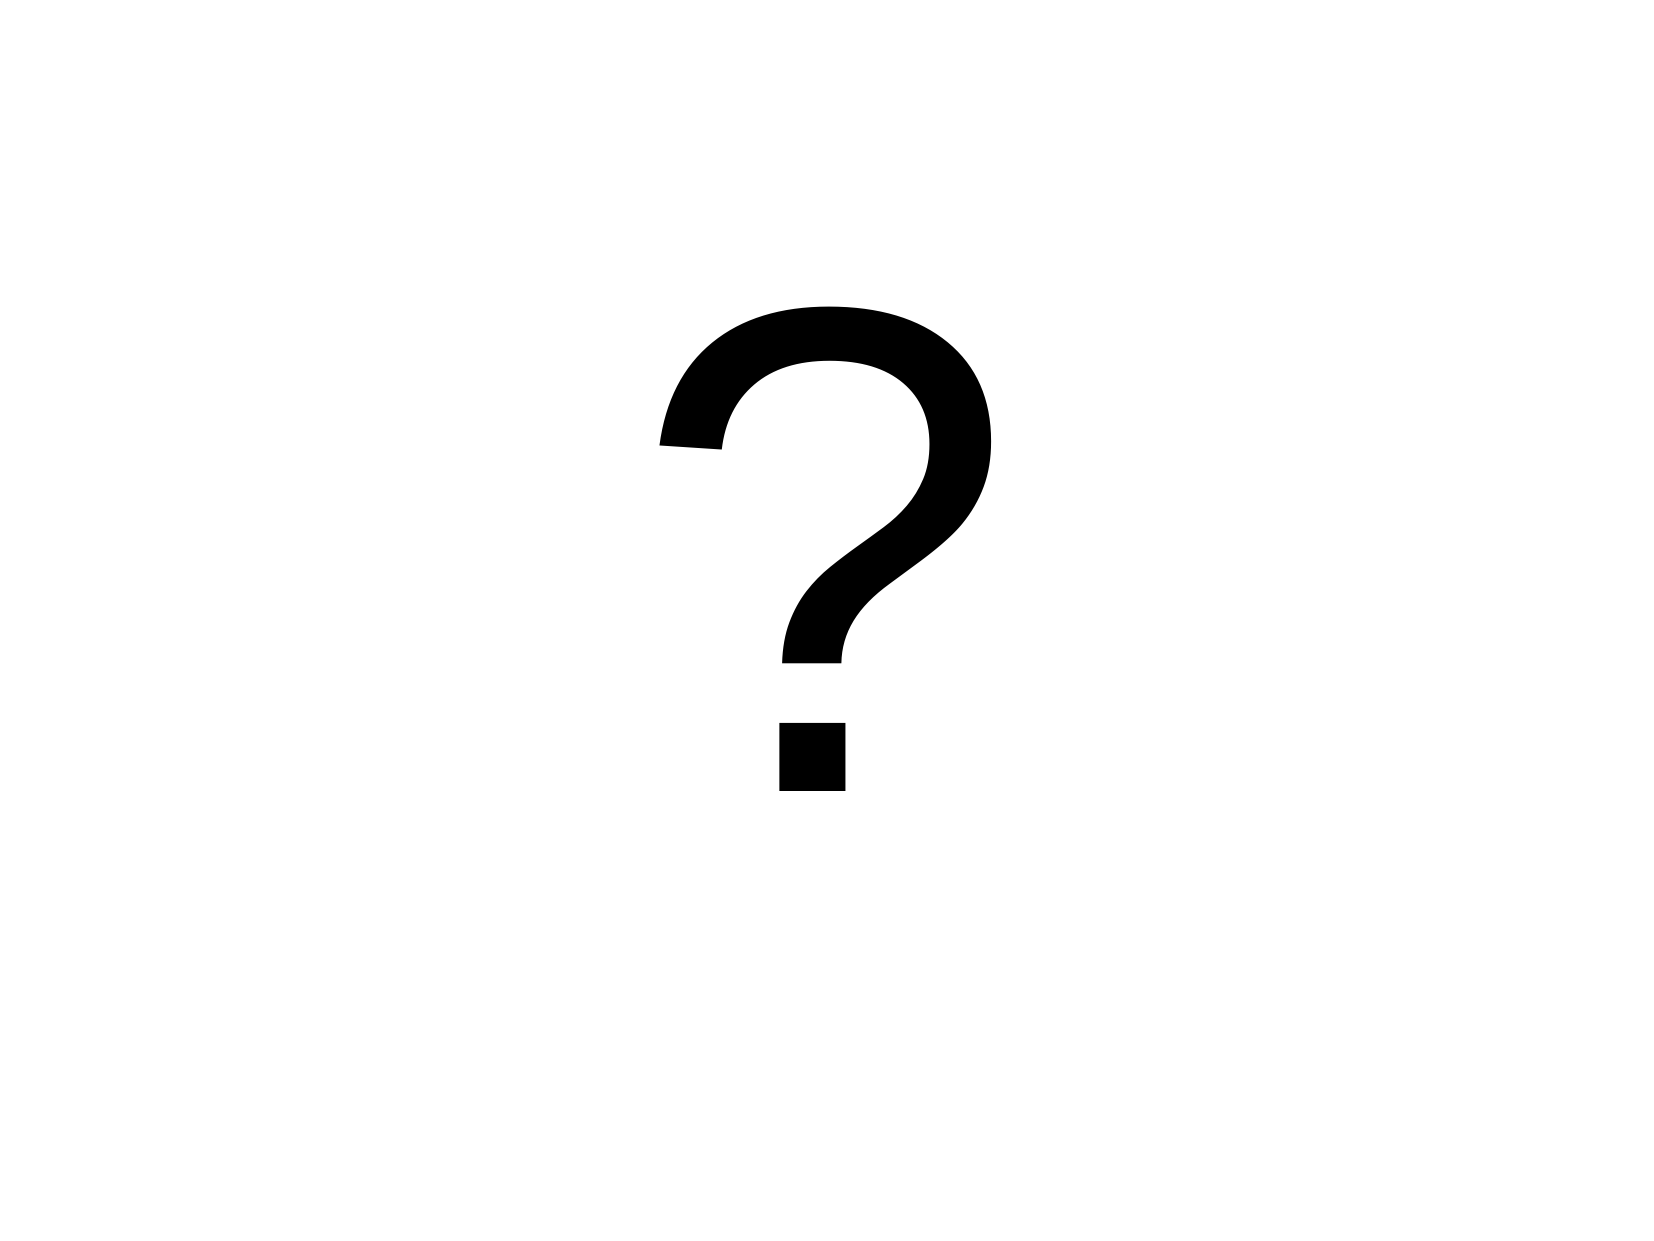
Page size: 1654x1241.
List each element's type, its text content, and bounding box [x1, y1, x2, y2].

text_box ? [616, 156, 1152, 946]
